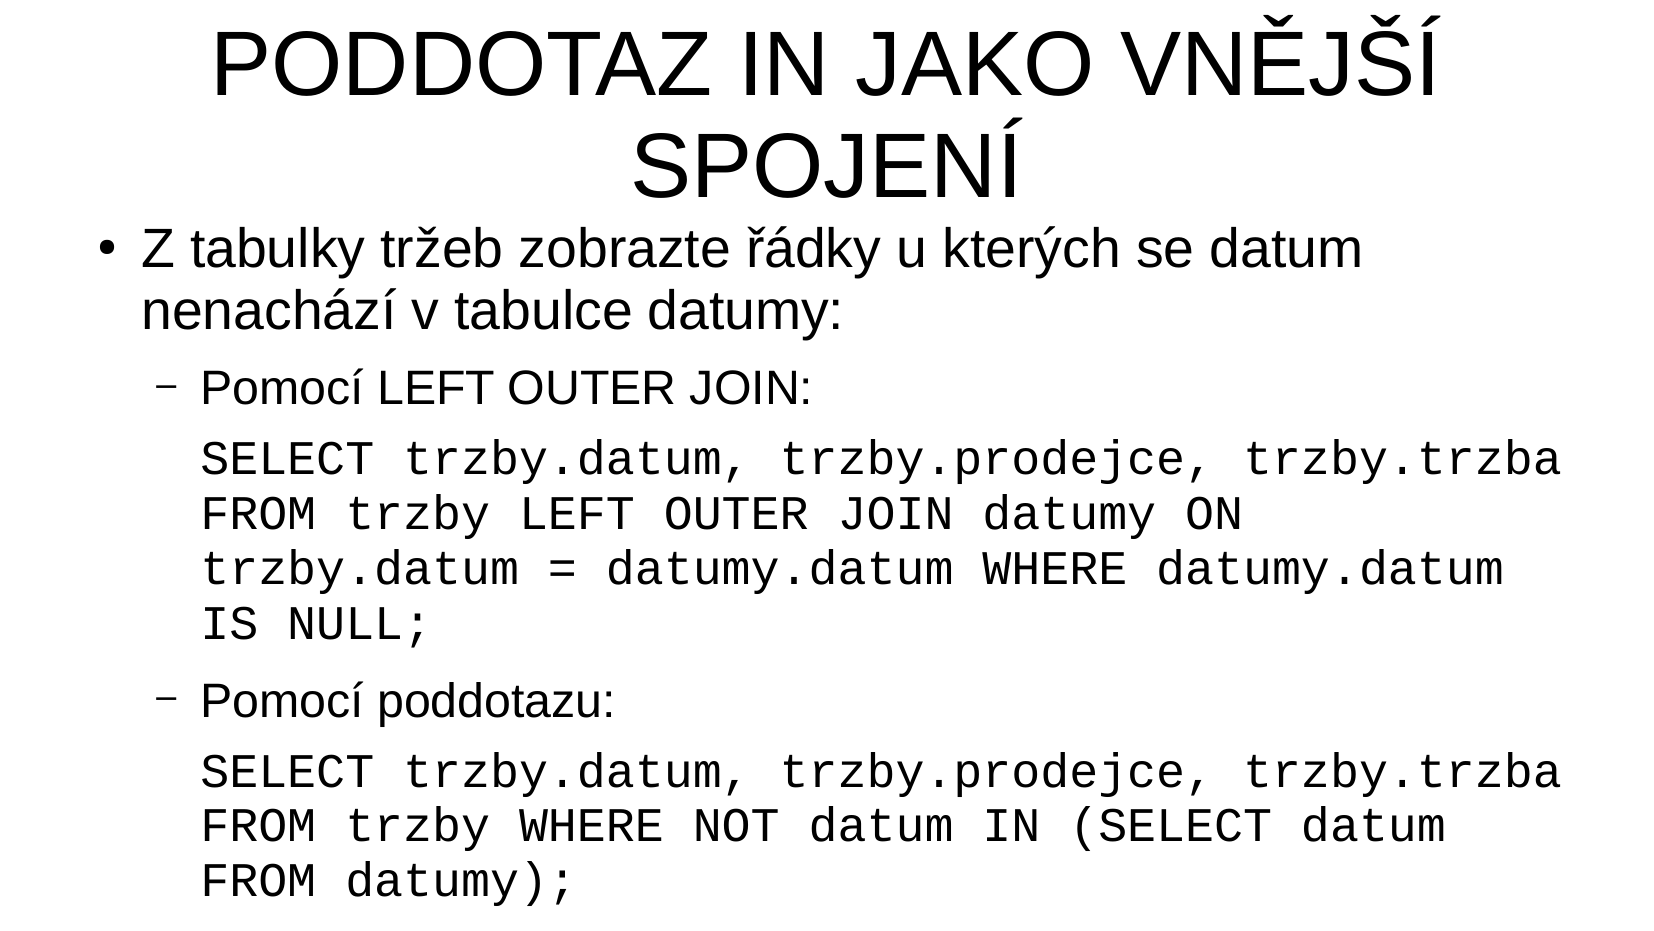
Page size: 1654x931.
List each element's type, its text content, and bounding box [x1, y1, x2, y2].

list Z tabulky tržeb zobrazte řádky u kterých se datum nenachází v tabulce datumy: Pomocí LEFT OUTER JOIN: SELECT trzby.datum, trzby.prodejce, trzby.trzba FROM trzby LEFT OUTER JOIN datumy ON trzby.datum = datumy.datum WHERE datumy.datum IS NULL; Pomocí poddotazu: SELECT trzby.datum, trzby.prodejce, trzby.trzba FROM trzby WHERE NOT datum IN (SELECT datum FROM datumy); [82, 217, 1571, 916]
title PODDOTAZ IN JAKO VNĚJŠÍ SPOJENÍ [82, 12, 1571, 217]
